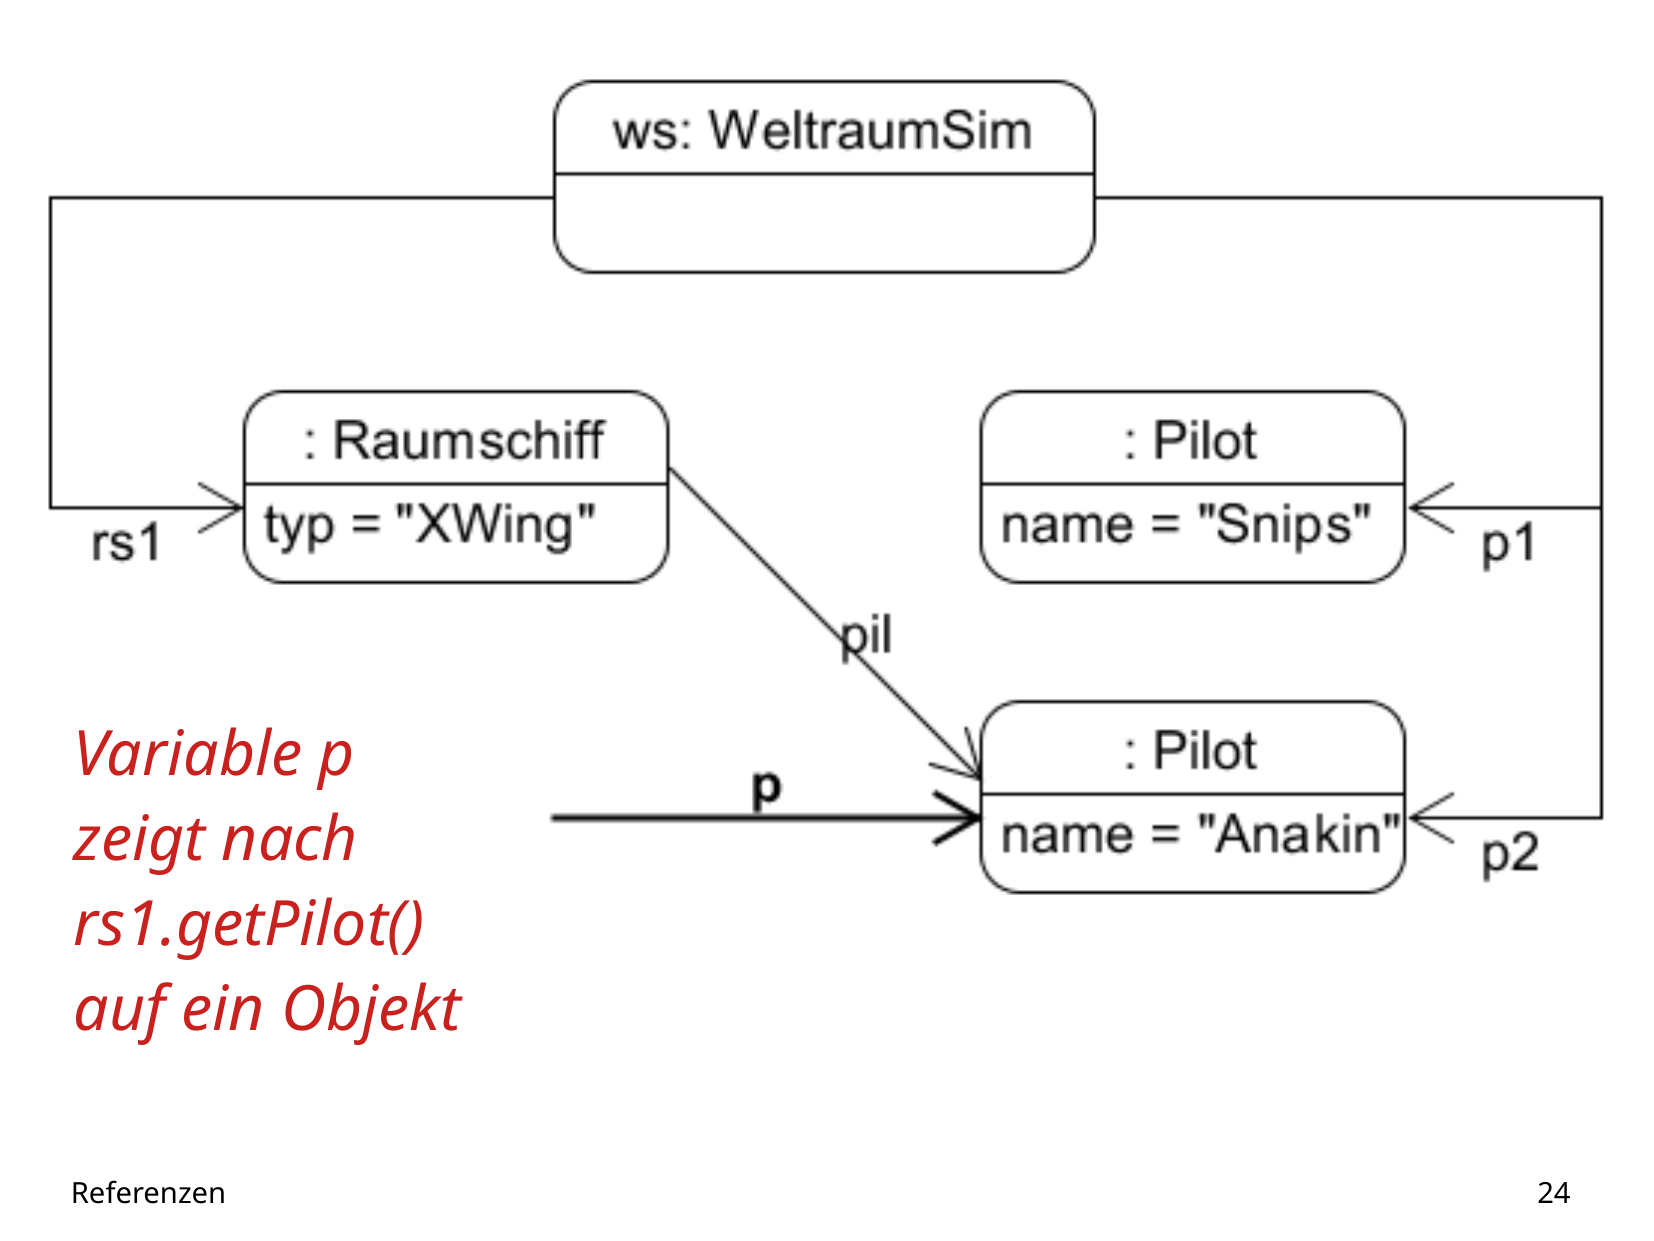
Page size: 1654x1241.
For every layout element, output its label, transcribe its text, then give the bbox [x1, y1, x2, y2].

list Variable p zeigt nach rs1.getPilot() auf ein Objekt [73, 708, 662, 1052]
picture [47, 78, 1607, 898]
